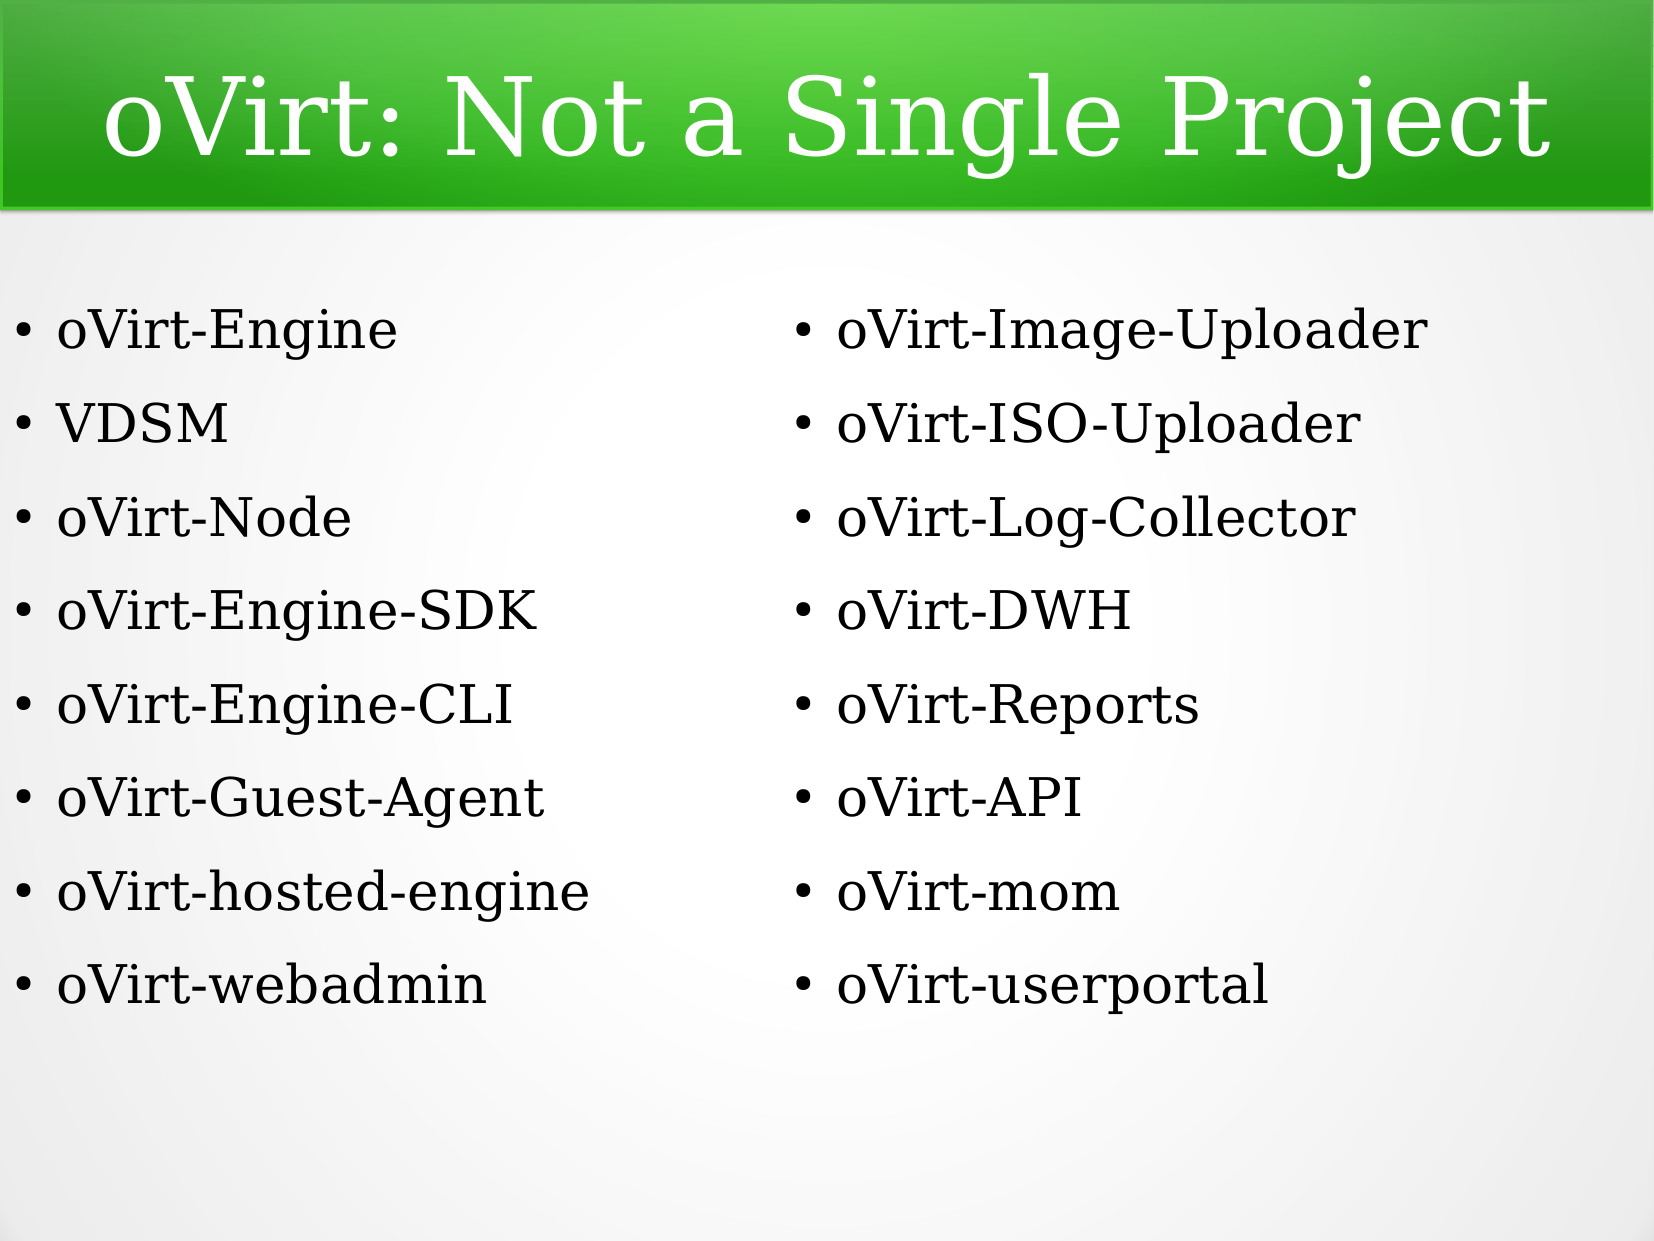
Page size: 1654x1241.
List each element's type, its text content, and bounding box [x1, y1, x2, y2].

list oVirt-Engine VDSM oVirt-Node oVirt-Engine-SDK oVirt-Engine-CLI oVirt-Guest-Agent oVirt-hosted-engine oVirt-webadmin [0, 299, 779, 1019]
title oVirt: Not a Single Project [82, 47, 1571, 189]
list oVirt-Image-Uploader oVirt-ISO-Uploader oVirt-Log-Collector oVirt-DWH oVirt-Reports oVirt-API oVirt-mom oVirt-userportal [779, 299, 1654, 1019]
